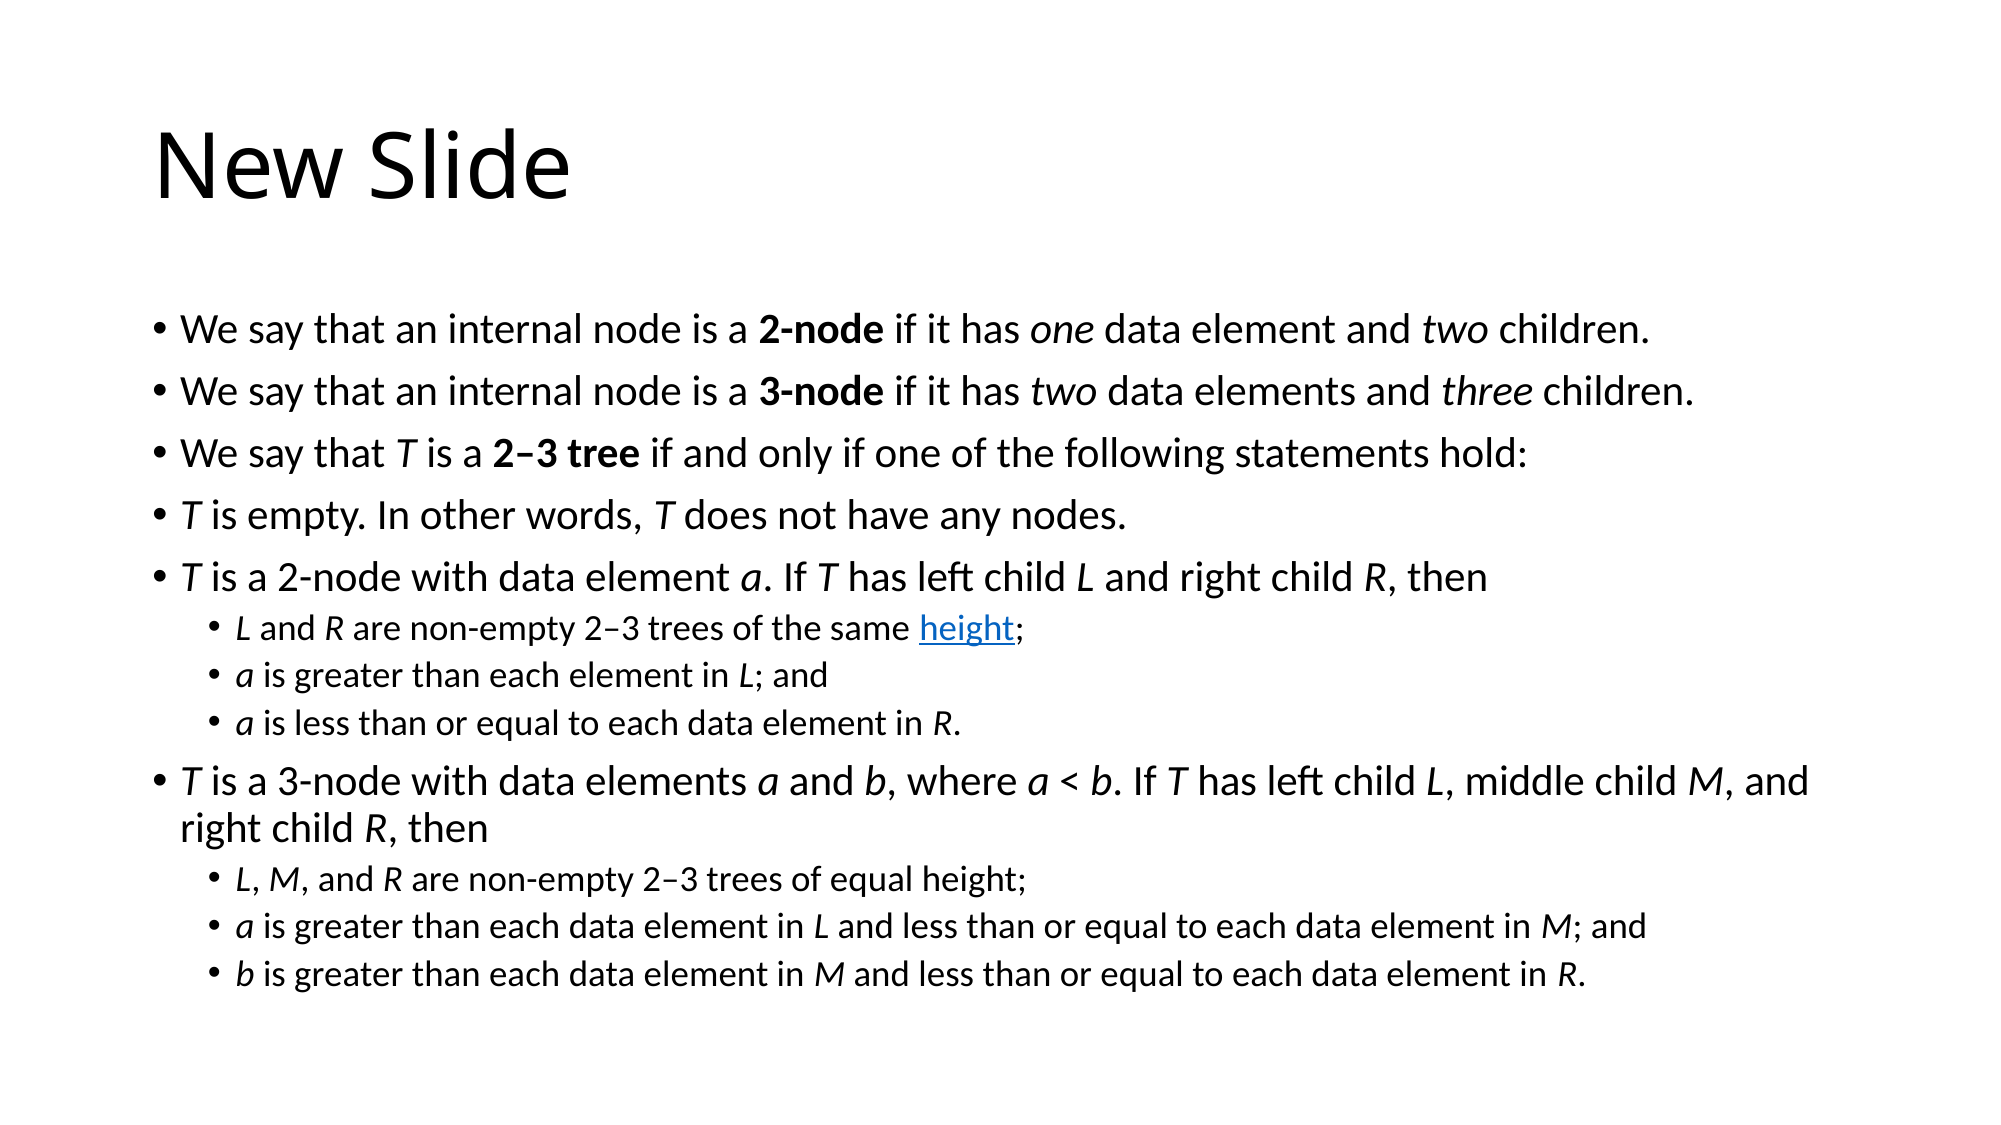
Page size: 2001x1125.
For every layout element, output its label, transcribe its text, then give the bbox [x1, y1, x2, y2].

title New Slide [137, 59, 1863, 278]
list We say that an internal node is a 2-node if it has one data element and two children. We say that an internal node is a 3-node if it has two data elements and three children. We say that T is a 2–3 tree if and only if one of the following statements hold: T is empty. In other words, T does not have any nodes. T is a 2-node with data element a. If T has left child L and right child R, then L and R are non-empty 2–3 trees of the same height; a is greater than each element in L; and a is less than or equal to each data element in R. T is a 3-node with data elements a and b, where a < b. If T has left child L, middle child M, and right child R, then L, M, and R are non-empty 2–3 trees of equal height; a is greater than each data element in L and less than or equal to each data element in M; and b is greater than each data element in M and less than or equal to each data element in R. [137, 299, 1863, 1014]
